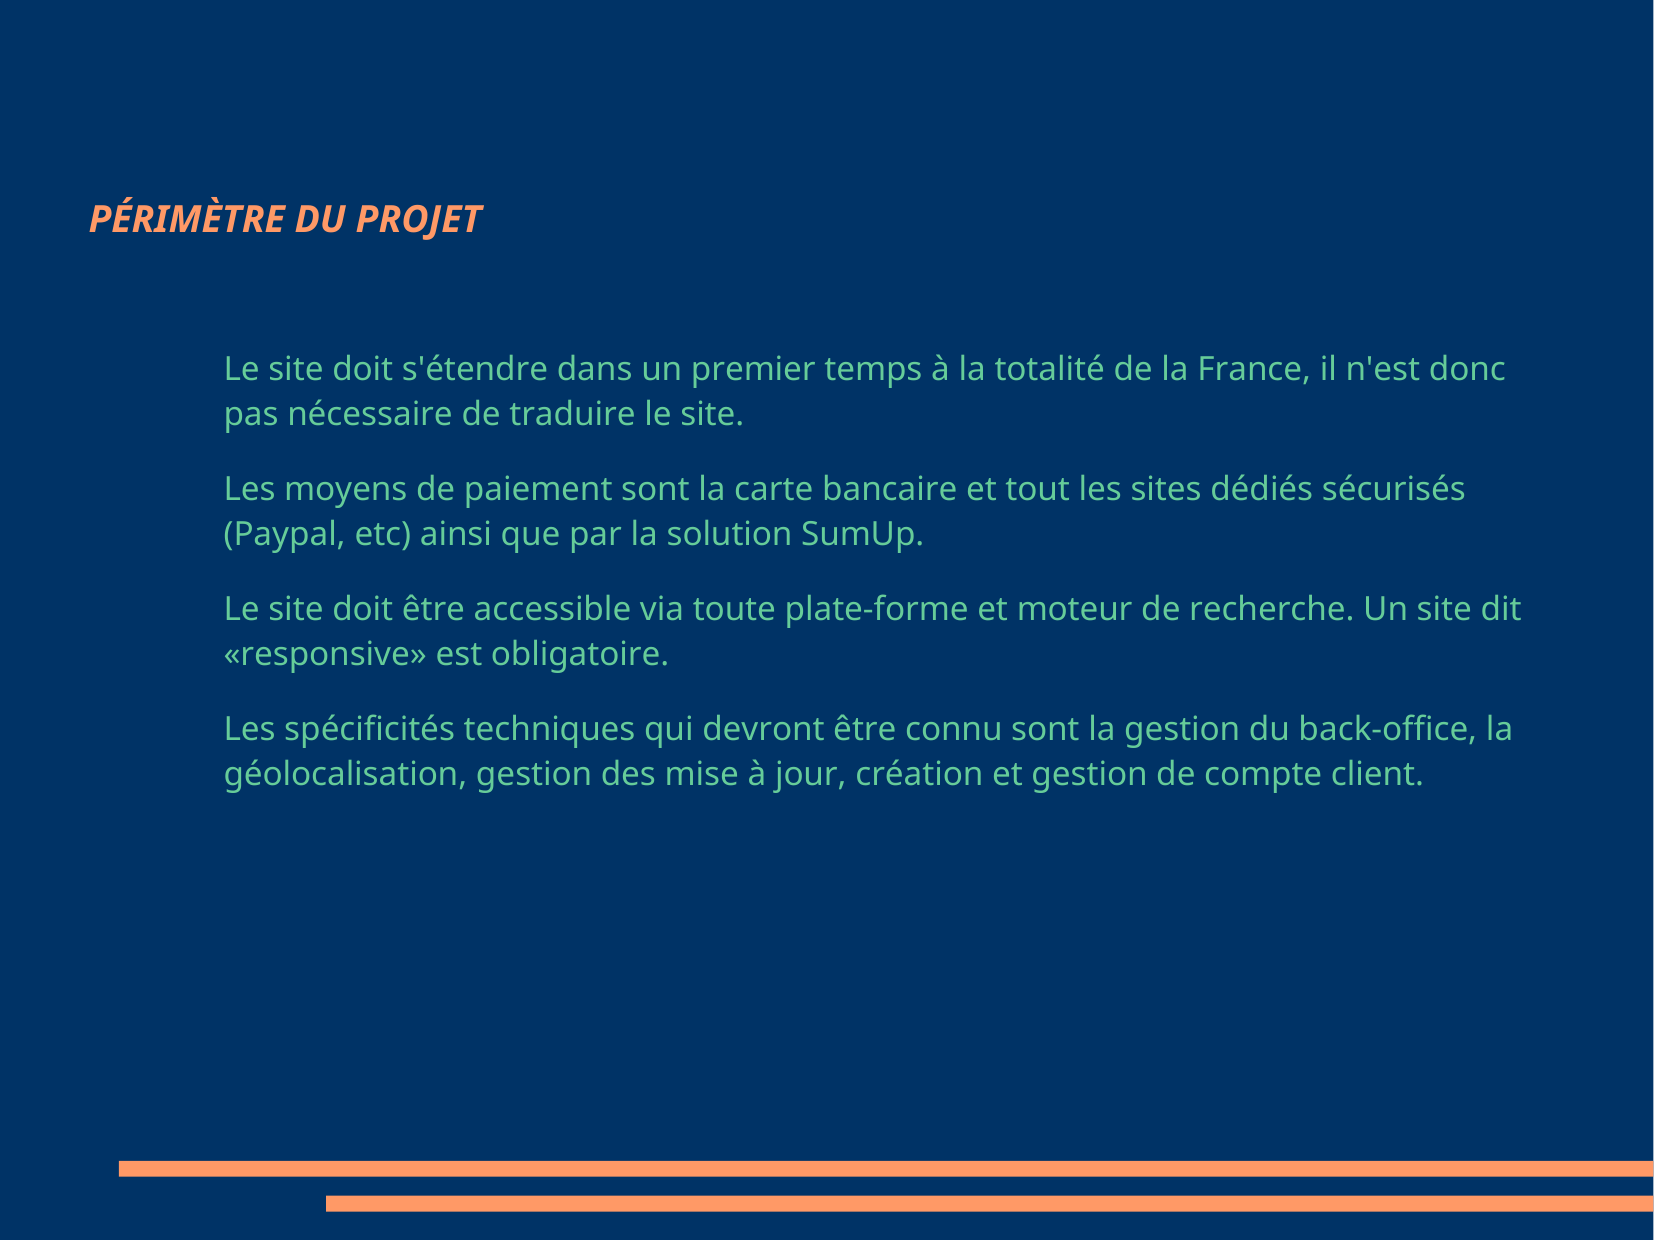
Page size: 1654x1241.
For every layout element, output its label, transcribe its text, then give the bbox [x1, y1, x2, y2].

title PÉRIMÈTRE DU PROJET [88, 114, 1534, 322]
list Le site doit s'étendre dans un premier temps à la totalité de la France, il n'est donc pas nécessaire de traduire le site. Les moyens de paiement sont la carte bancaire et tout les sites dédiés sécurisés (Paypal, etc) ainsi que par la solution SumUp. Le site doit être accessible via toute plate-forme et moteur de recherche. Un site dit «responsive» est obligatoire. Les spécificités techniques qui devront être connu sont la gestion du back-office, la géolocalisation, gestion des mise à jour, création et gestion de compte client. [152, 344, 1534, 1127]
